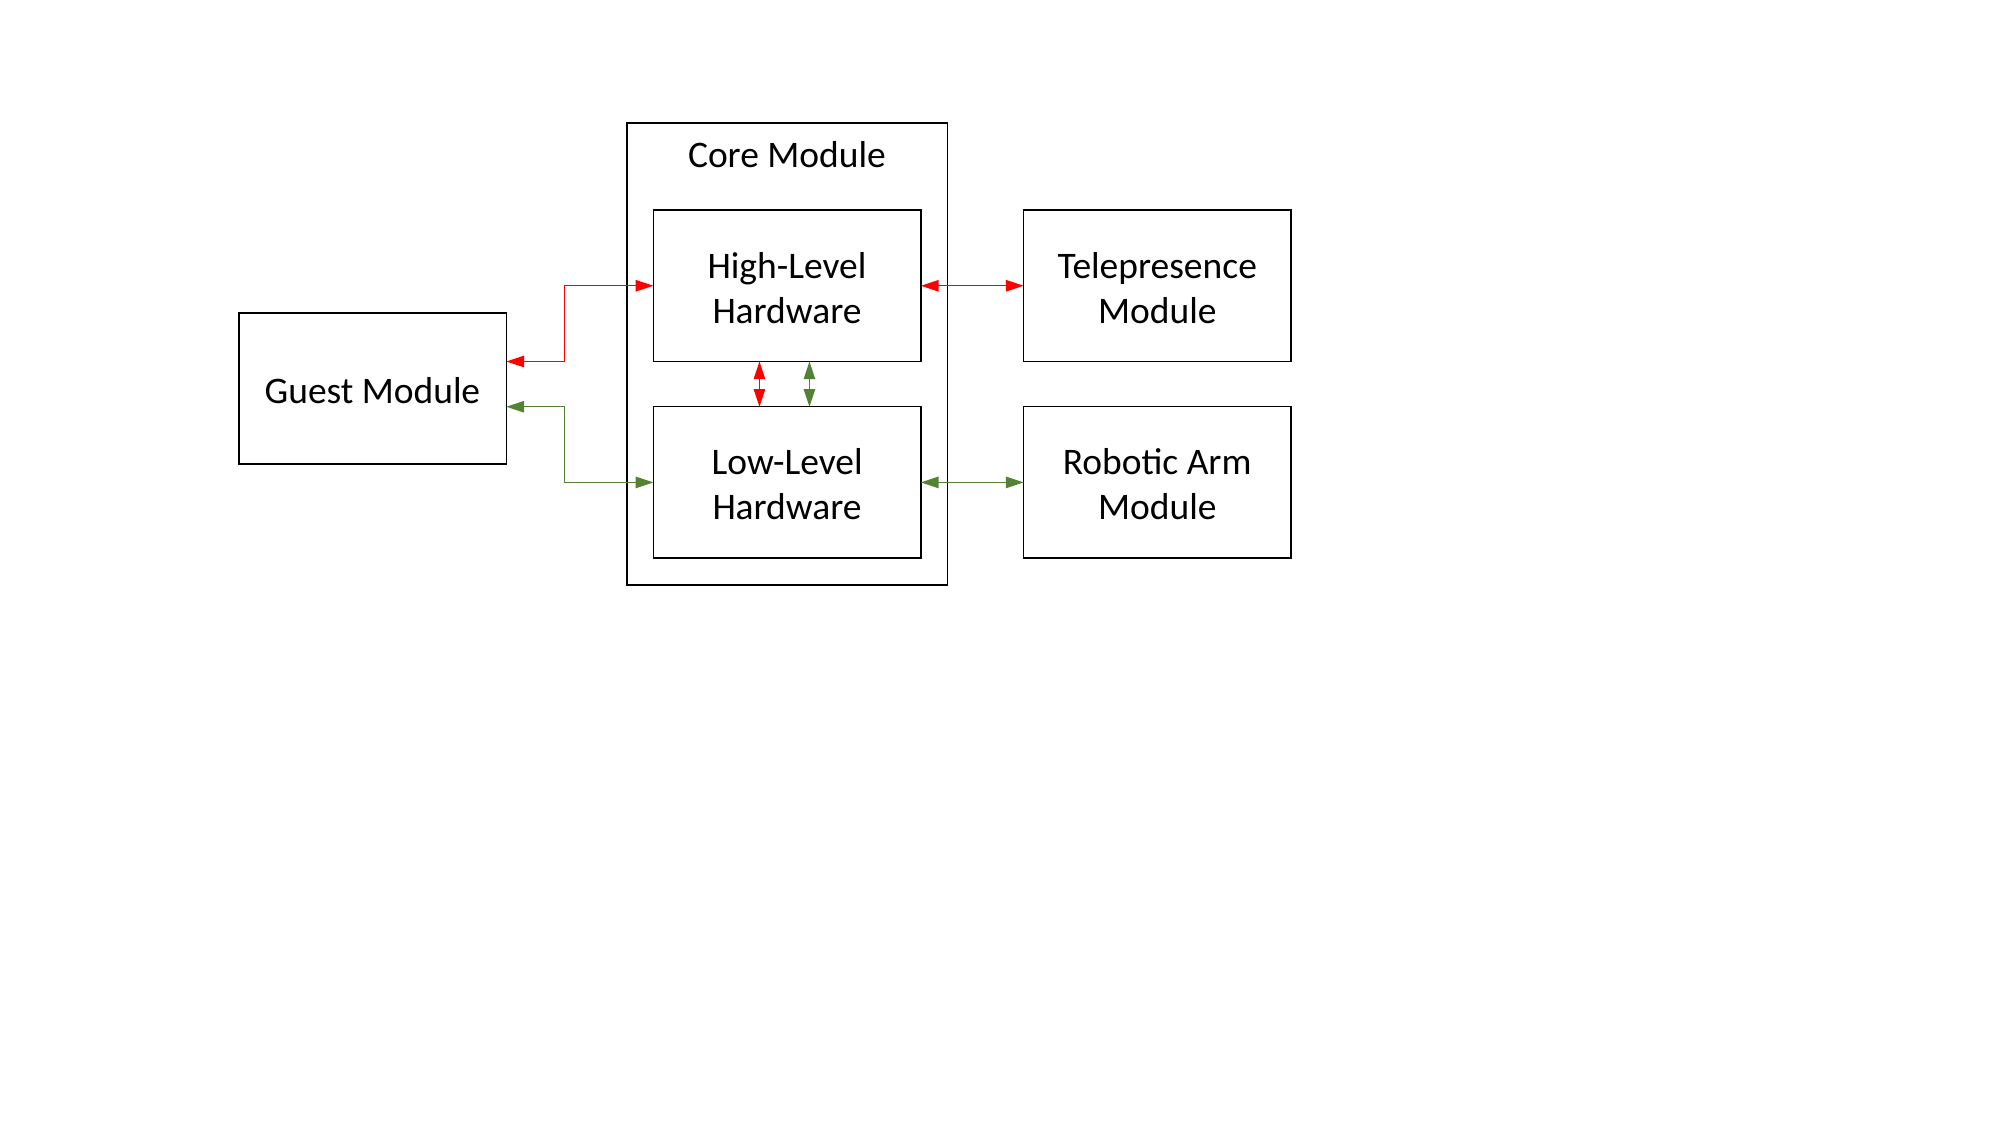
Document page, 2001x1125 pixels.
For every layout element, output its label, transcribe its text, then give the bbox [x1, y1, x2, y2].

text_box Robotic Arm Module [1024, 407, 1291, 558]
text_box Telepresence Module [1024, 210, 1291, 361]
text_box Guest Module [239, 313, 506, 464]
text_box Core Module [627, 123, 947, 585]
